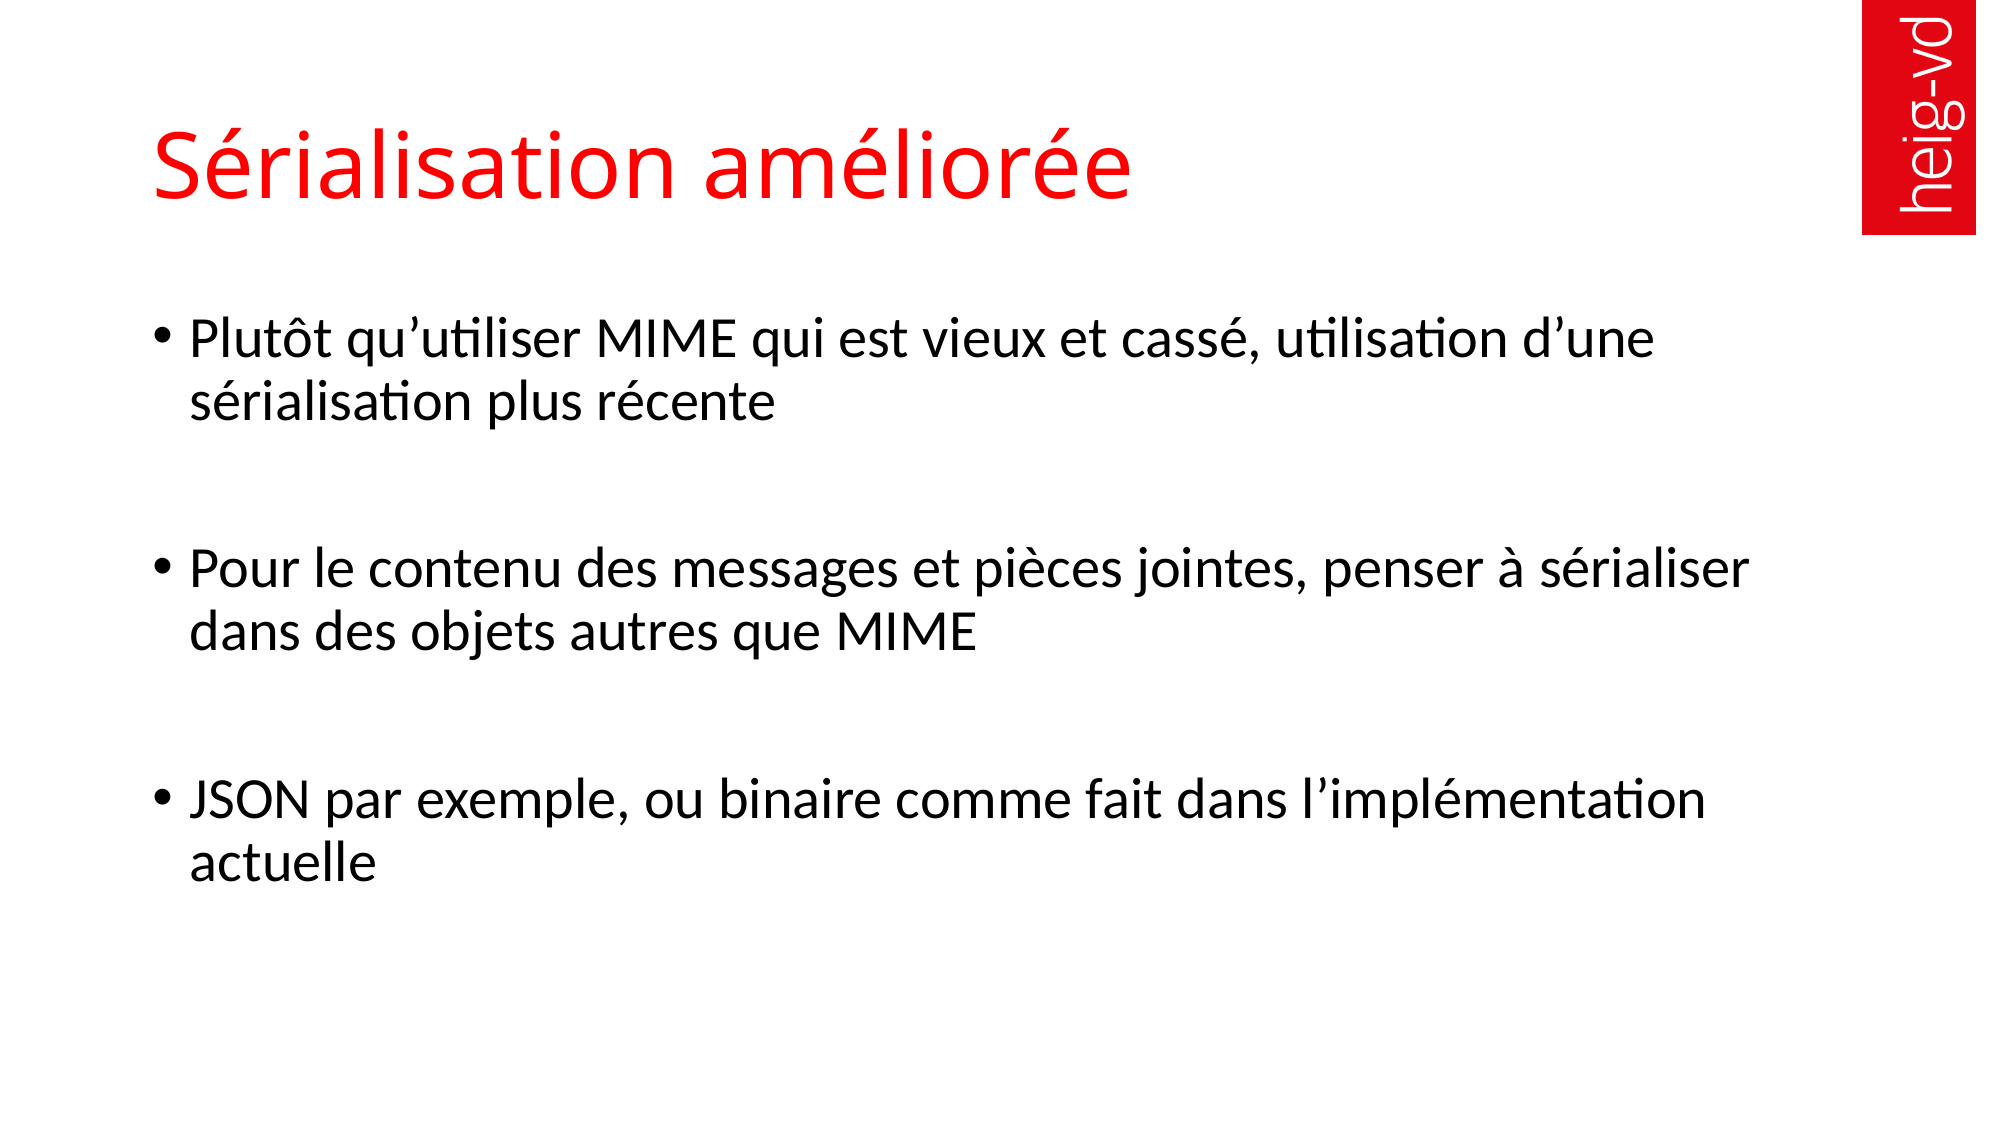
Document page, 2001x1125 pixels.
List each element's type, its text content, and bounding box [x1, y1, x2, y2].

picture [1862, 0, 1976, 236]
list Plutôt qu’utiliser MIME qui est vieux et cassé, utilisation d’une sérialisation plus récente Pour le contenu des messages et pièces jointes, penser à sérialiser dans des objets autres que MIME JSON par exemple, ou binaire comme fait dans l’implémentation actuelle [137, 299, 1863, 1014]
title Sérialisation améliorée [137, 59, 1863, 278]
